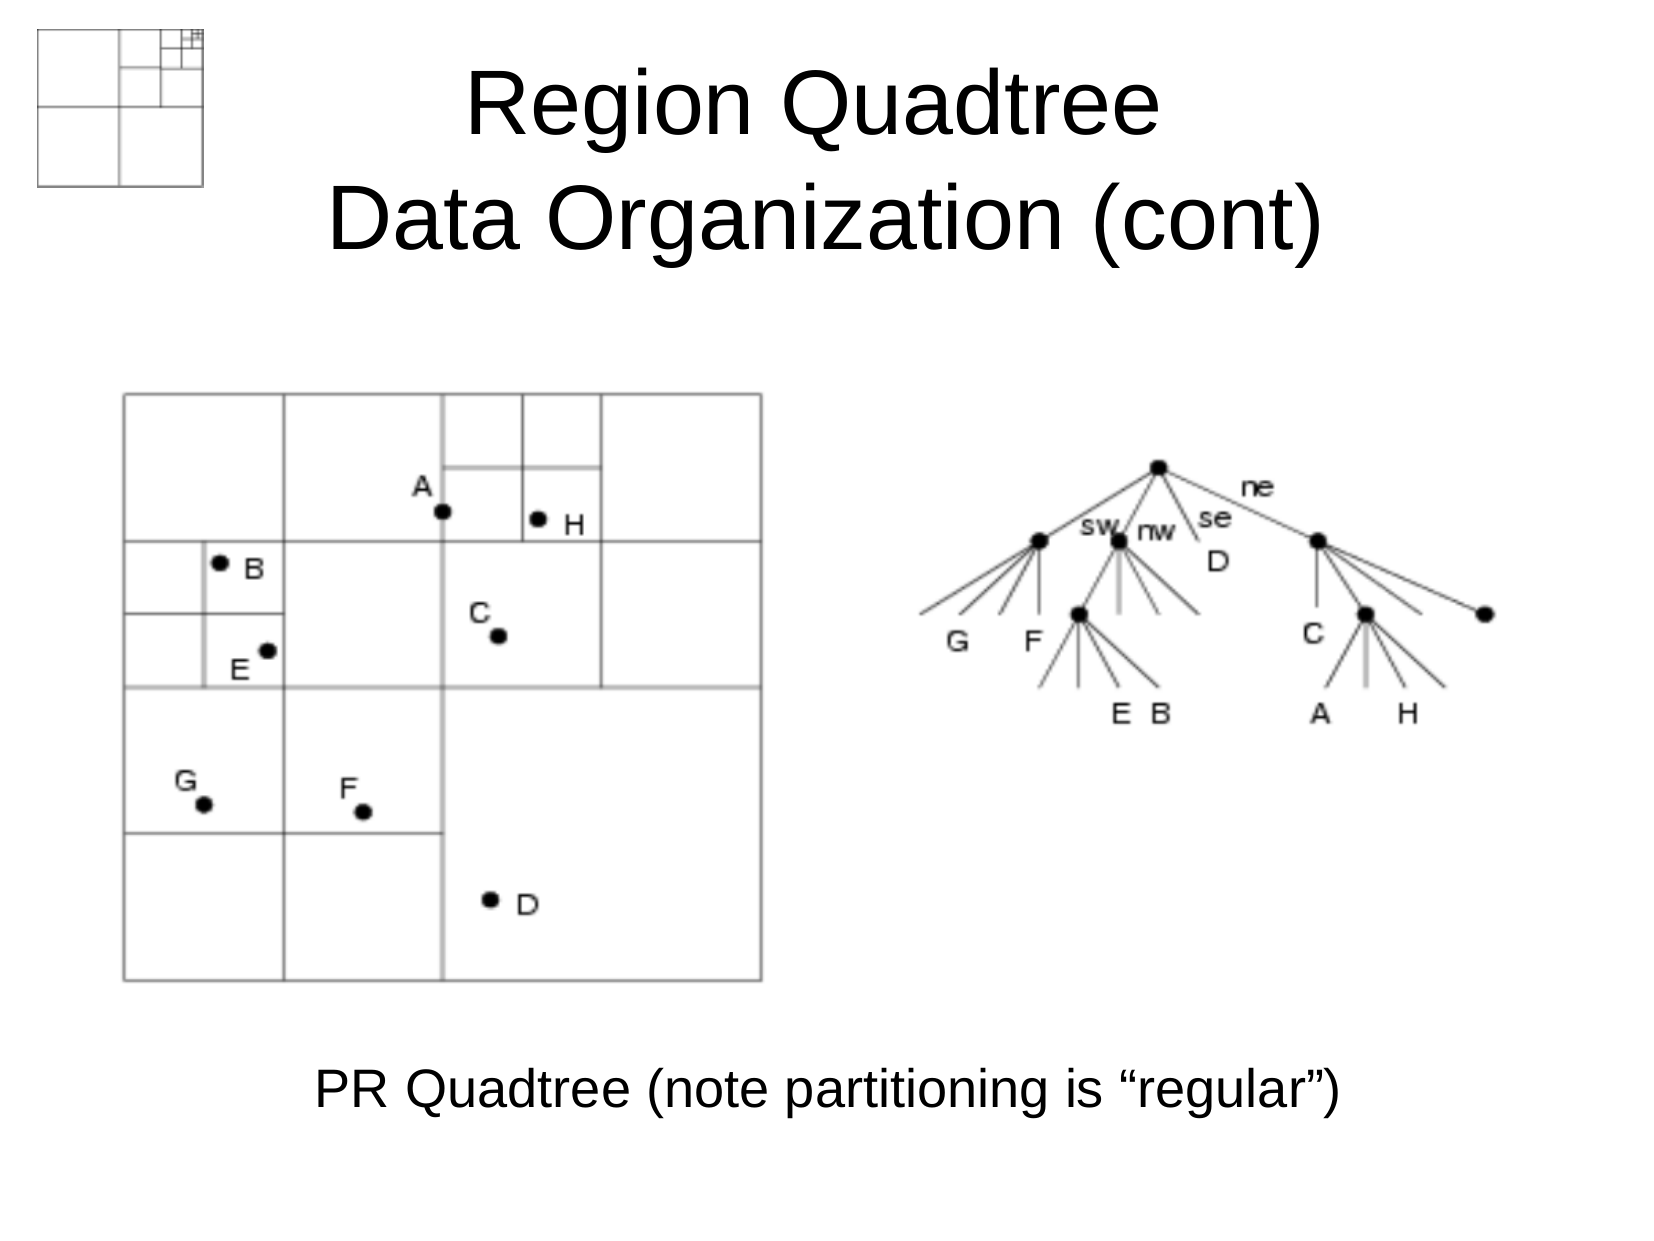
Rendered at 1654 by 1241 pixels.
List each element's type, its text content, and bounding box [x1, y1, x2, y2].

picture [72, 374, 1538, 1013]
text_box PR Quadtree (note partitioning is “regular”)‏ [299, 1042, 1359, 1126]
picture [37, 29, 204, 188]
title Region Quadtree Data Organization (cont)‏ [82, 38, 1571, 268]
